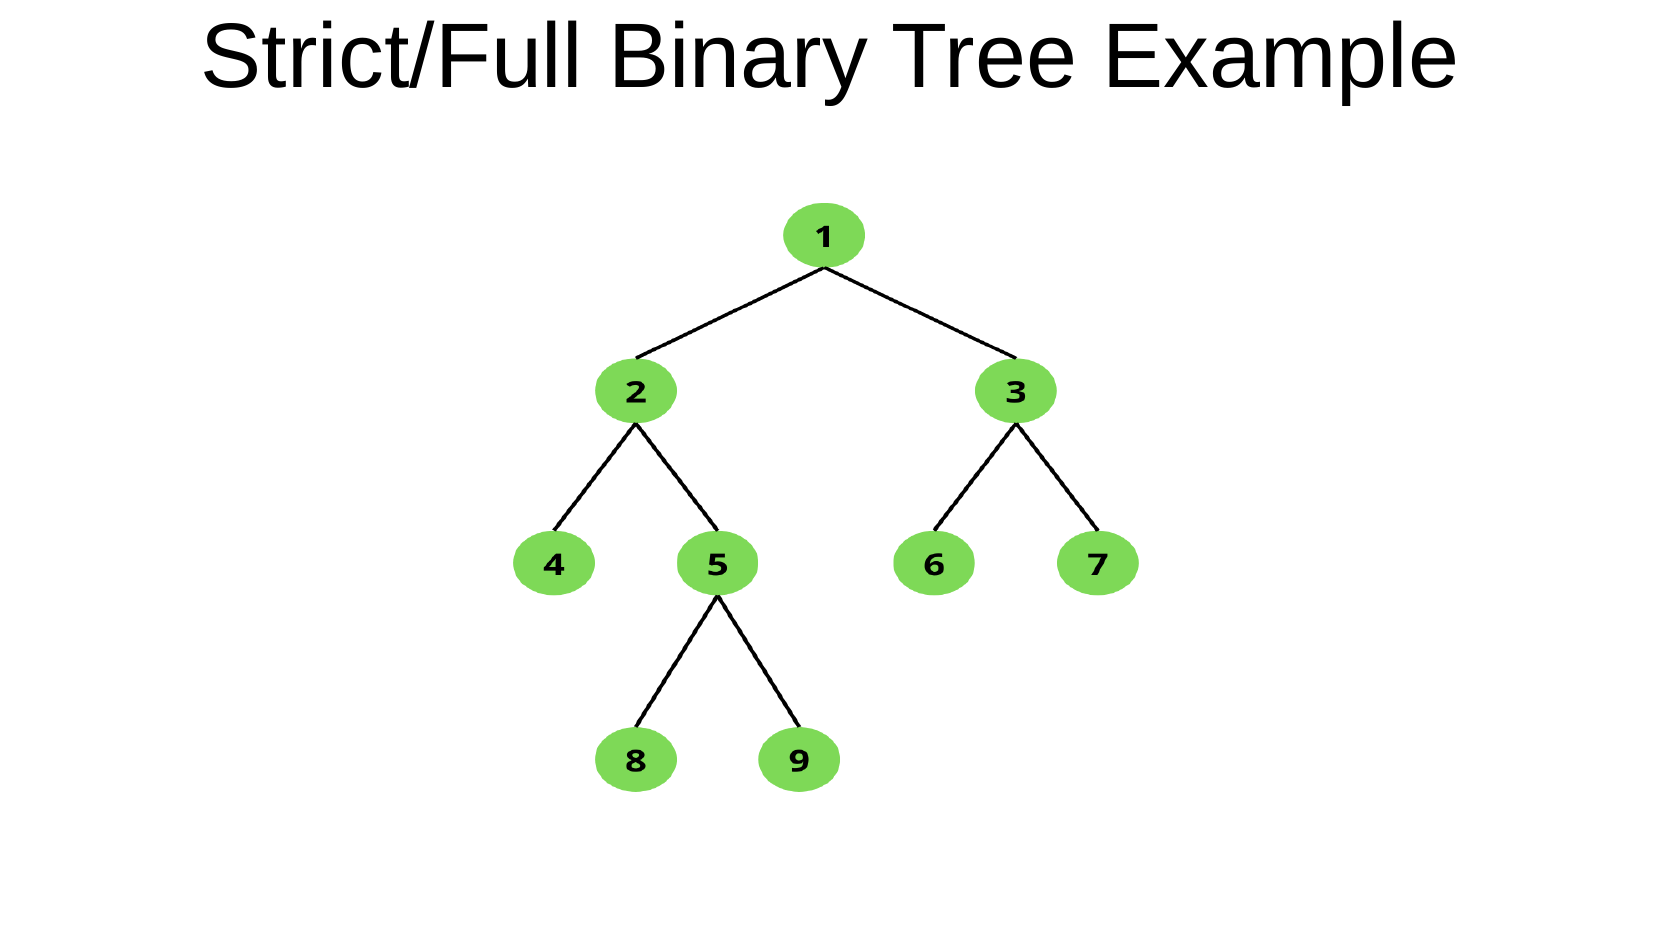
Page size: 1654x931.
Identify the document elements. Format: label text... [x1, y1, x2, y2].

picture [375, 149, 1276, 863]
title Strict/Full Binary Tree Example [86, 0, 1576, 113]
